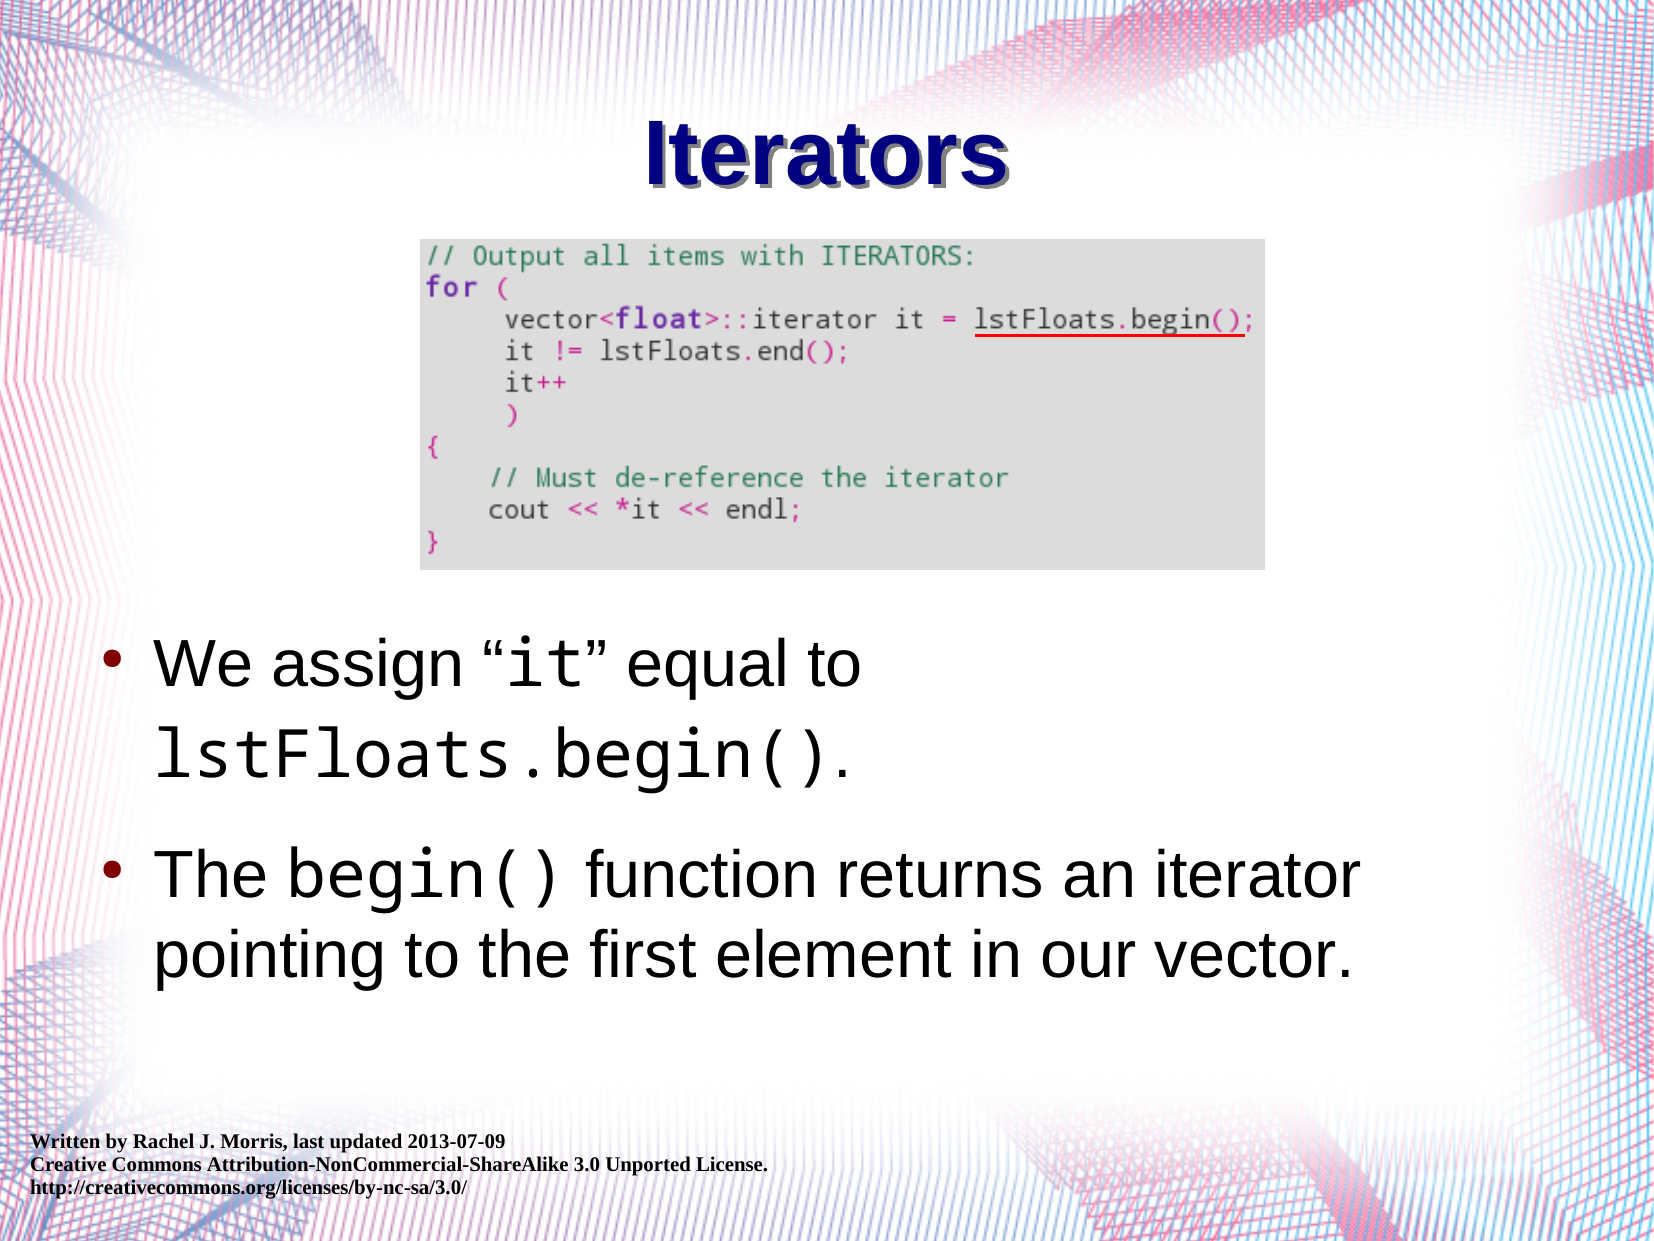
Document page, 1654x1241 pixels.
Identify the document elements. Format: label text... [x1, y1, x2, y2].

list We assign “it” equal to lstFloats.begin(). The begin() function returns an iterator pointing to the first element in our vector. [82, 615, 1571, 1010]
picture [0, 0, 1654, 1241]
title Iterators [82, 49, 1571, 257]
